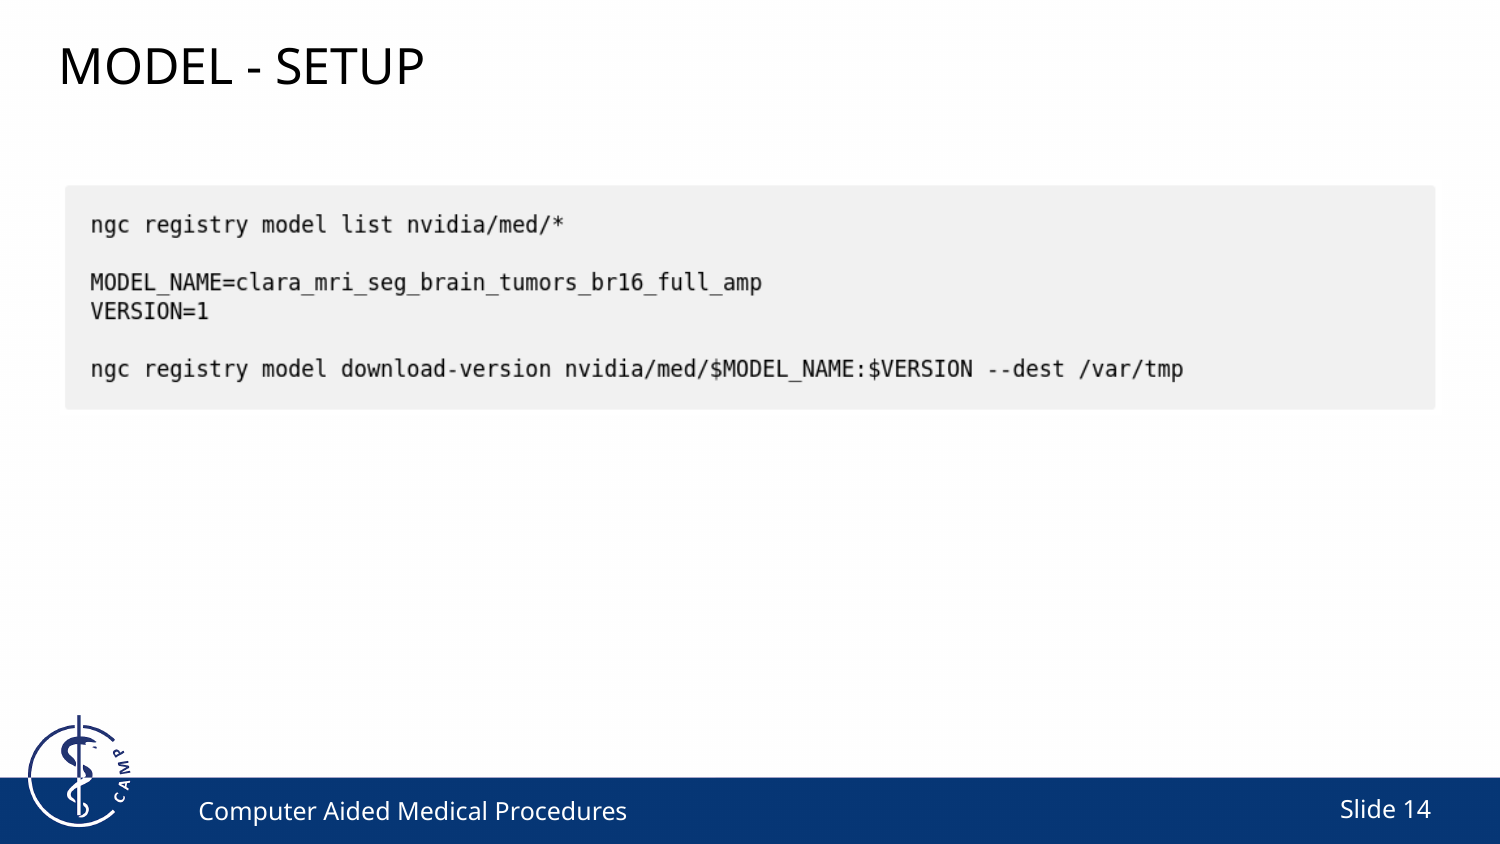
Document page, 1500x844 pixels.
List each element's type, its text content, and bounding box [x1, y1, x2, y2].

title MODEL - SETUP [58, 28, 1438, 104]
picture [0, 0, 1500, 844]
text_box Slide <number> [1325, 778, 1500, 844]
text_box Computer Aided Medical Procedures [183, 778, 800, 844]
